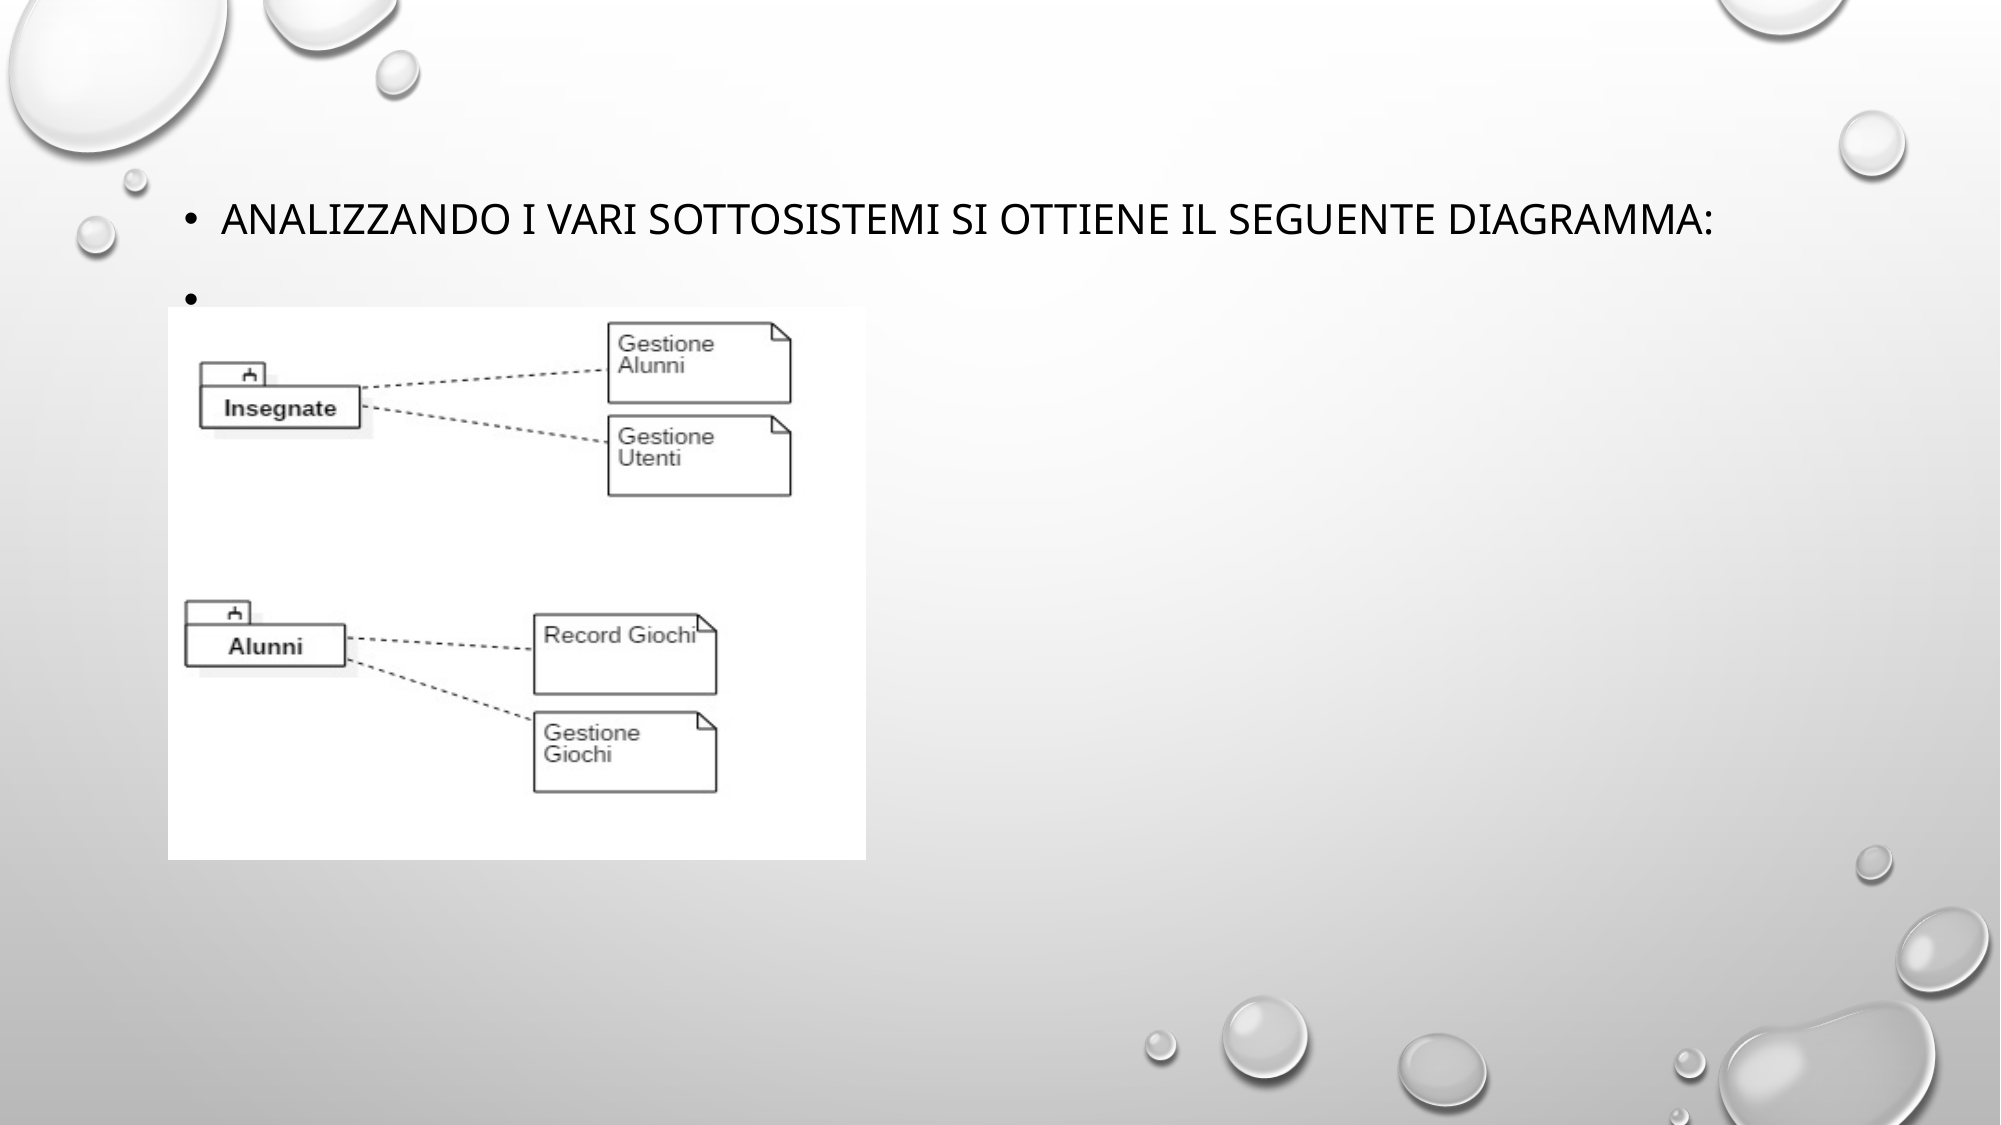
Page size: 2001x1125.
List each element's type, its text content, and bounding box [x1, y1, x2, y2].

picture [168, 307, 866, 860]
list Analizzando i vari sottosistemi si ottiene il seguente diagramma: [168, 175, 1869, 738]
